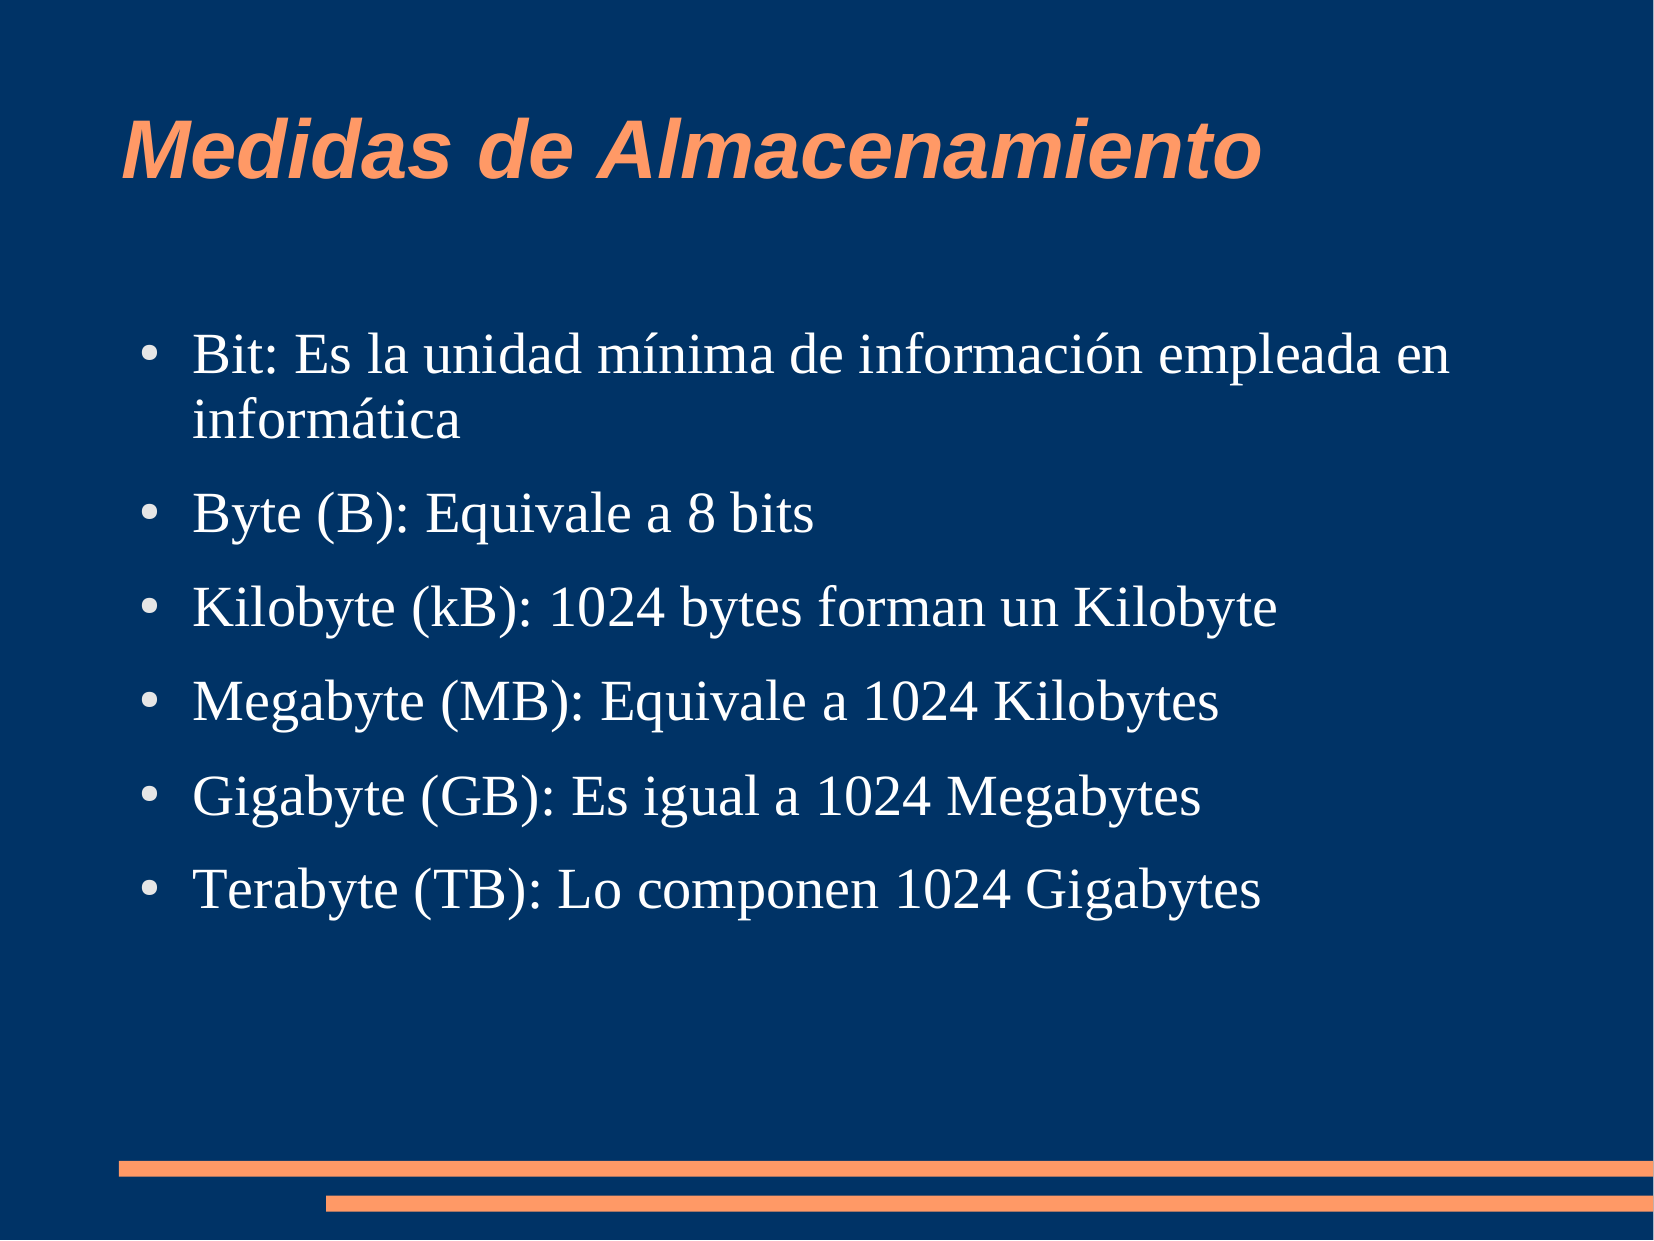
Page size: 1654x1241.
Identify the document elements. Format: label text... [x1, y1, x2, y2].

title Medidas de Almacenamiento [121, 46, 1534, 254]
list Bit: Es la unidad mínima de información empleada en informática Byte (B): Equivale a 8 bits Kilobyte (kB): 1024 bytes forman un Kilobyte Megabyte (MB): Equivale a 1024 Kilobytes Gigabyte (GB): Es igual a 1024 Megabytes Terabyte (TB): Lo componen 1024 Gigabytes [121, 322, 1561, 1132]
